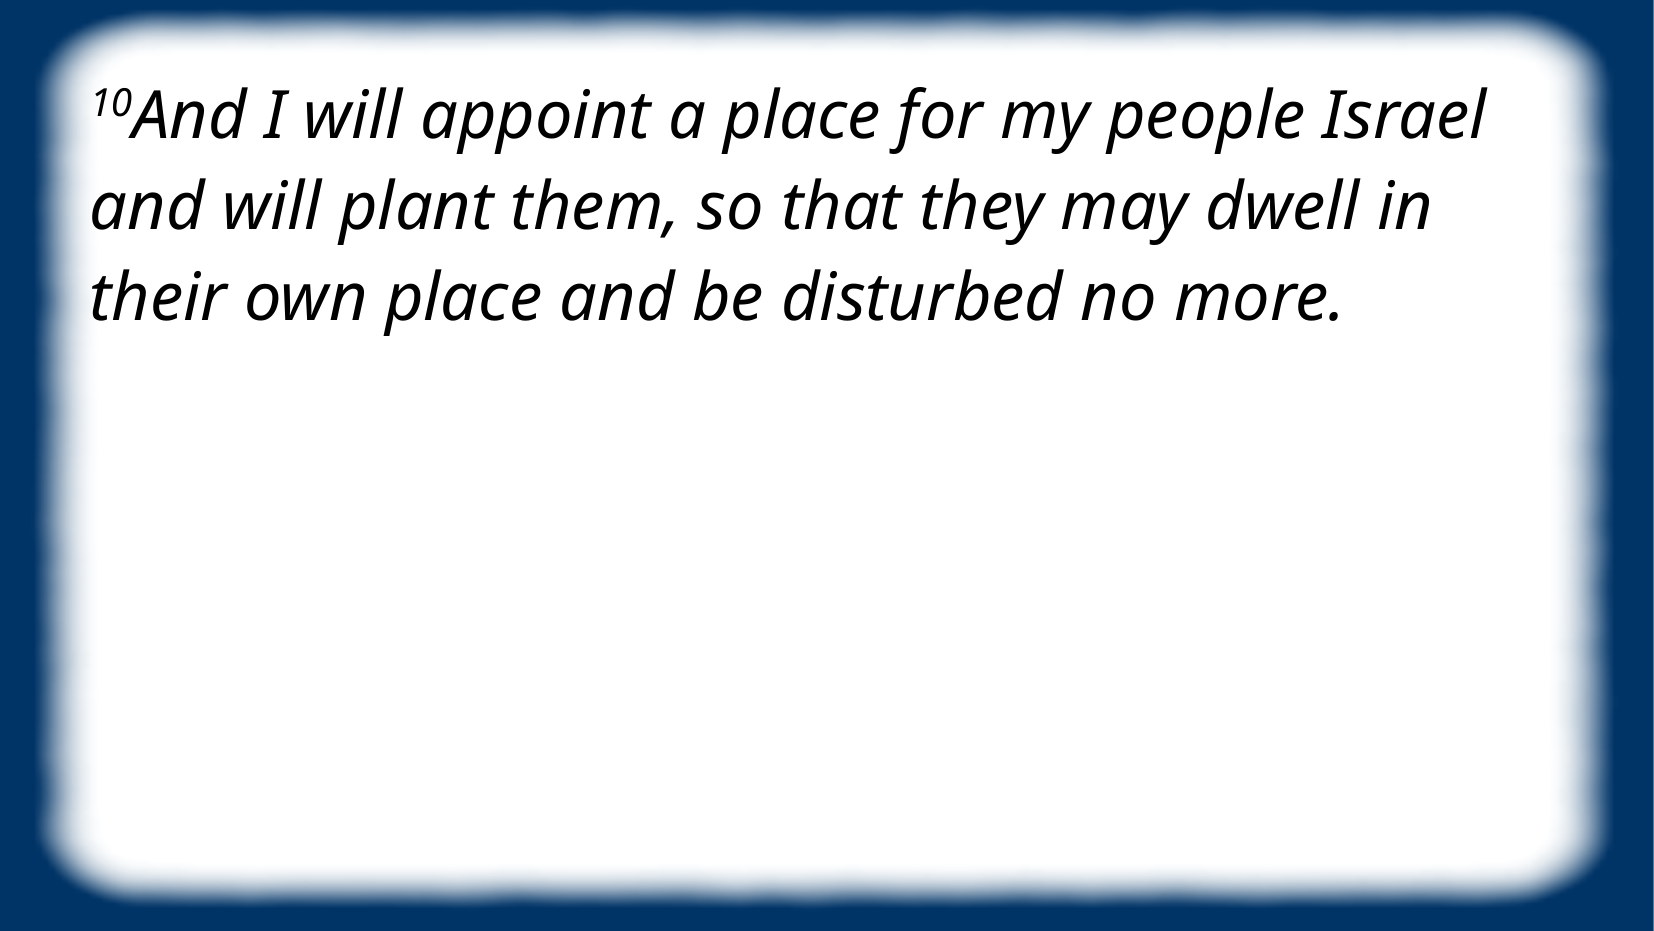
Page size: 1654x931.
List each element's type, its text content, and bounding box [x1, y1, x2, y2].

picture [0, 0, 1654, 931]
text_box 10And I will appoint a place for my people Israel and will plant them, so that they may dwell in their own place and be disturbed no more. [75, 60, 1591, 541]
